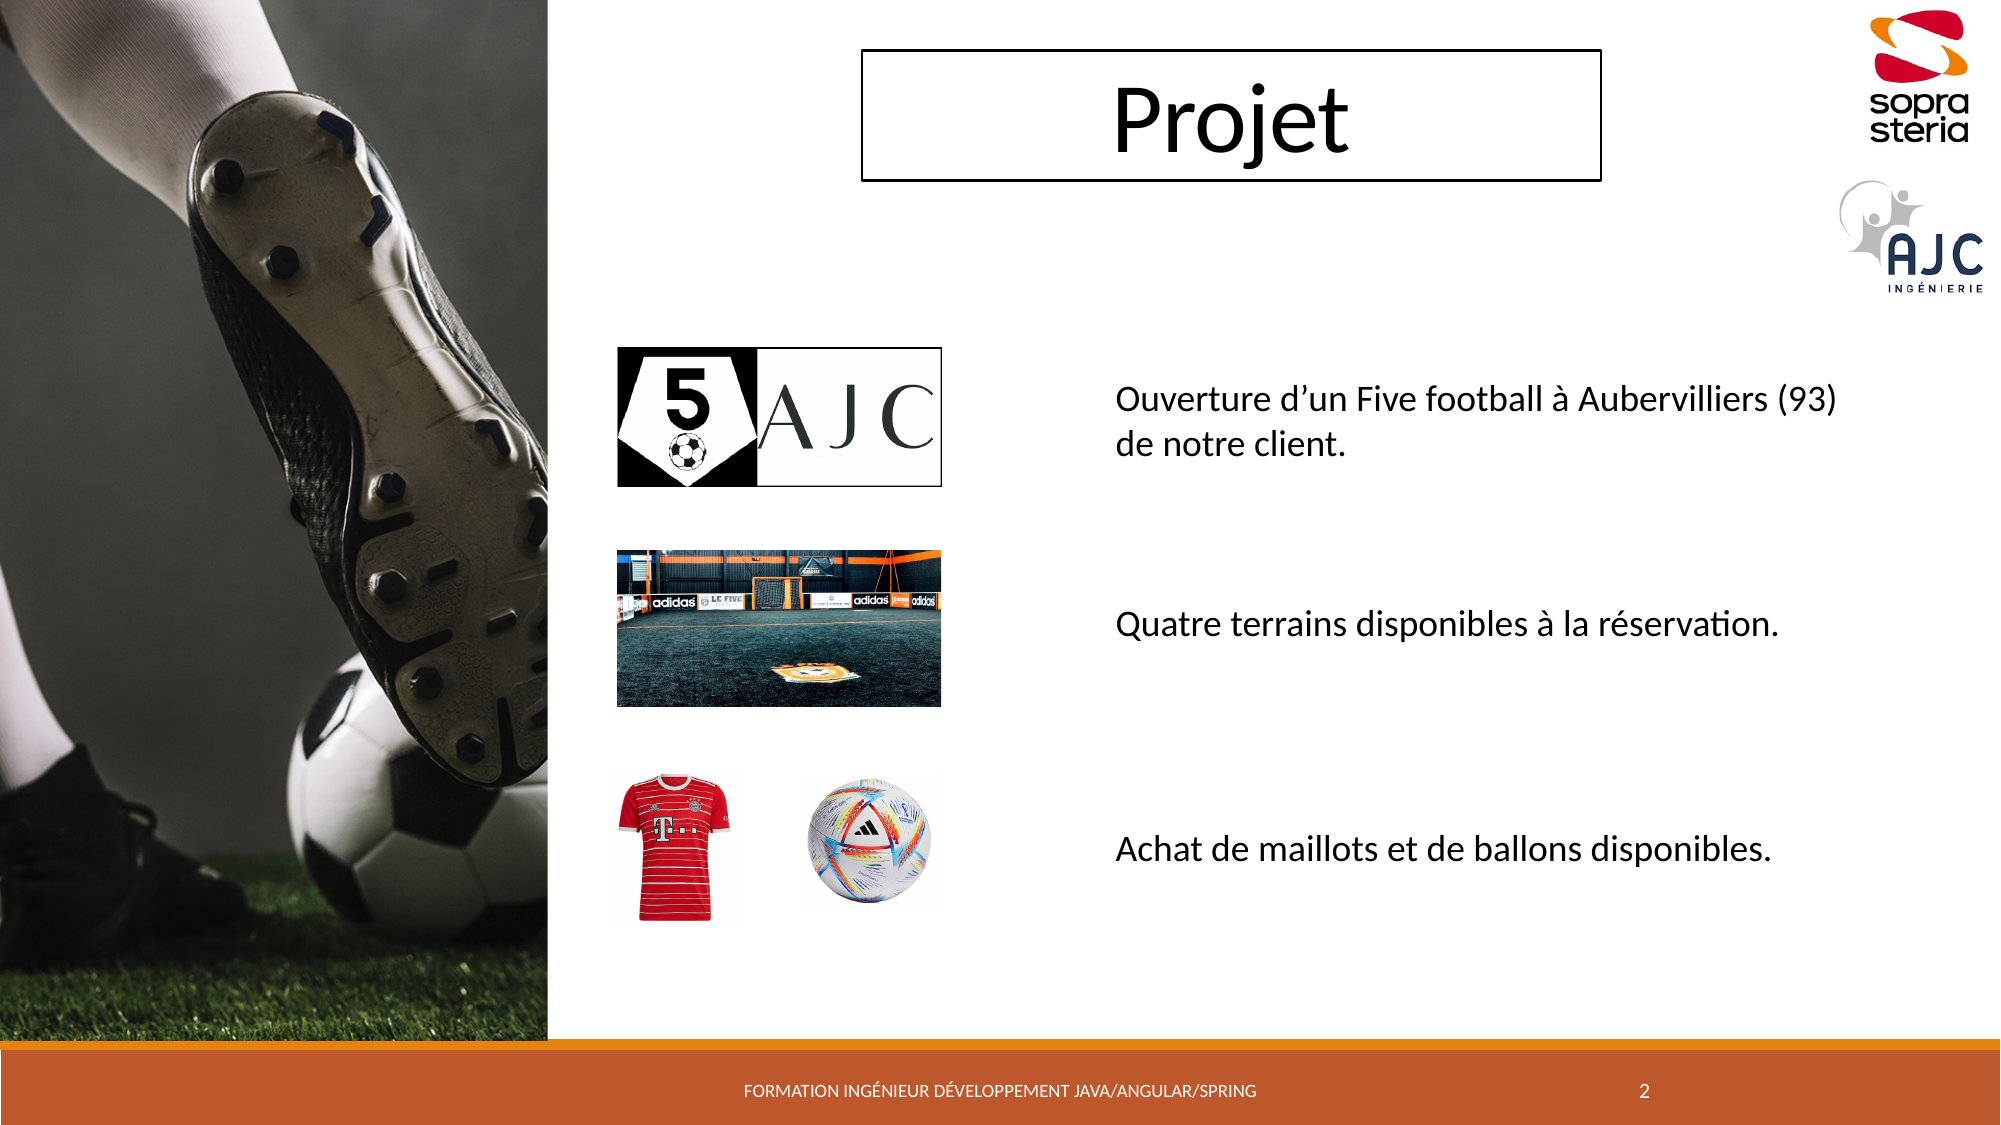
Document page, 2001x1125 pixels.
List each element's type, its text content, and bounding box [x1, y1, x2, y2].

title Projet [862, 50, 1601, 181]
picture [1827, 0, 2000, 312]
text_box Formation Ingénieur Développement JAVA/ANGULAR/SPRING [604, 1059, 1396, 1120]
picture [802, 771, 939, 911]
picture [617, 347, 942, 487]
text_box Ouverture d’un Five football à Aubervilliers (93) de notre client. Quatre terrains disponibles à la réservation. Achat de maillots et de ballons disponibles. [1100, 366, 1863, 882]
picture [617, 550, 942, 707]
picture [0, 0, 548, 1041]
picture [608, 771, 742, 927]
text_box [1624, 1059, 1840, 1120]
